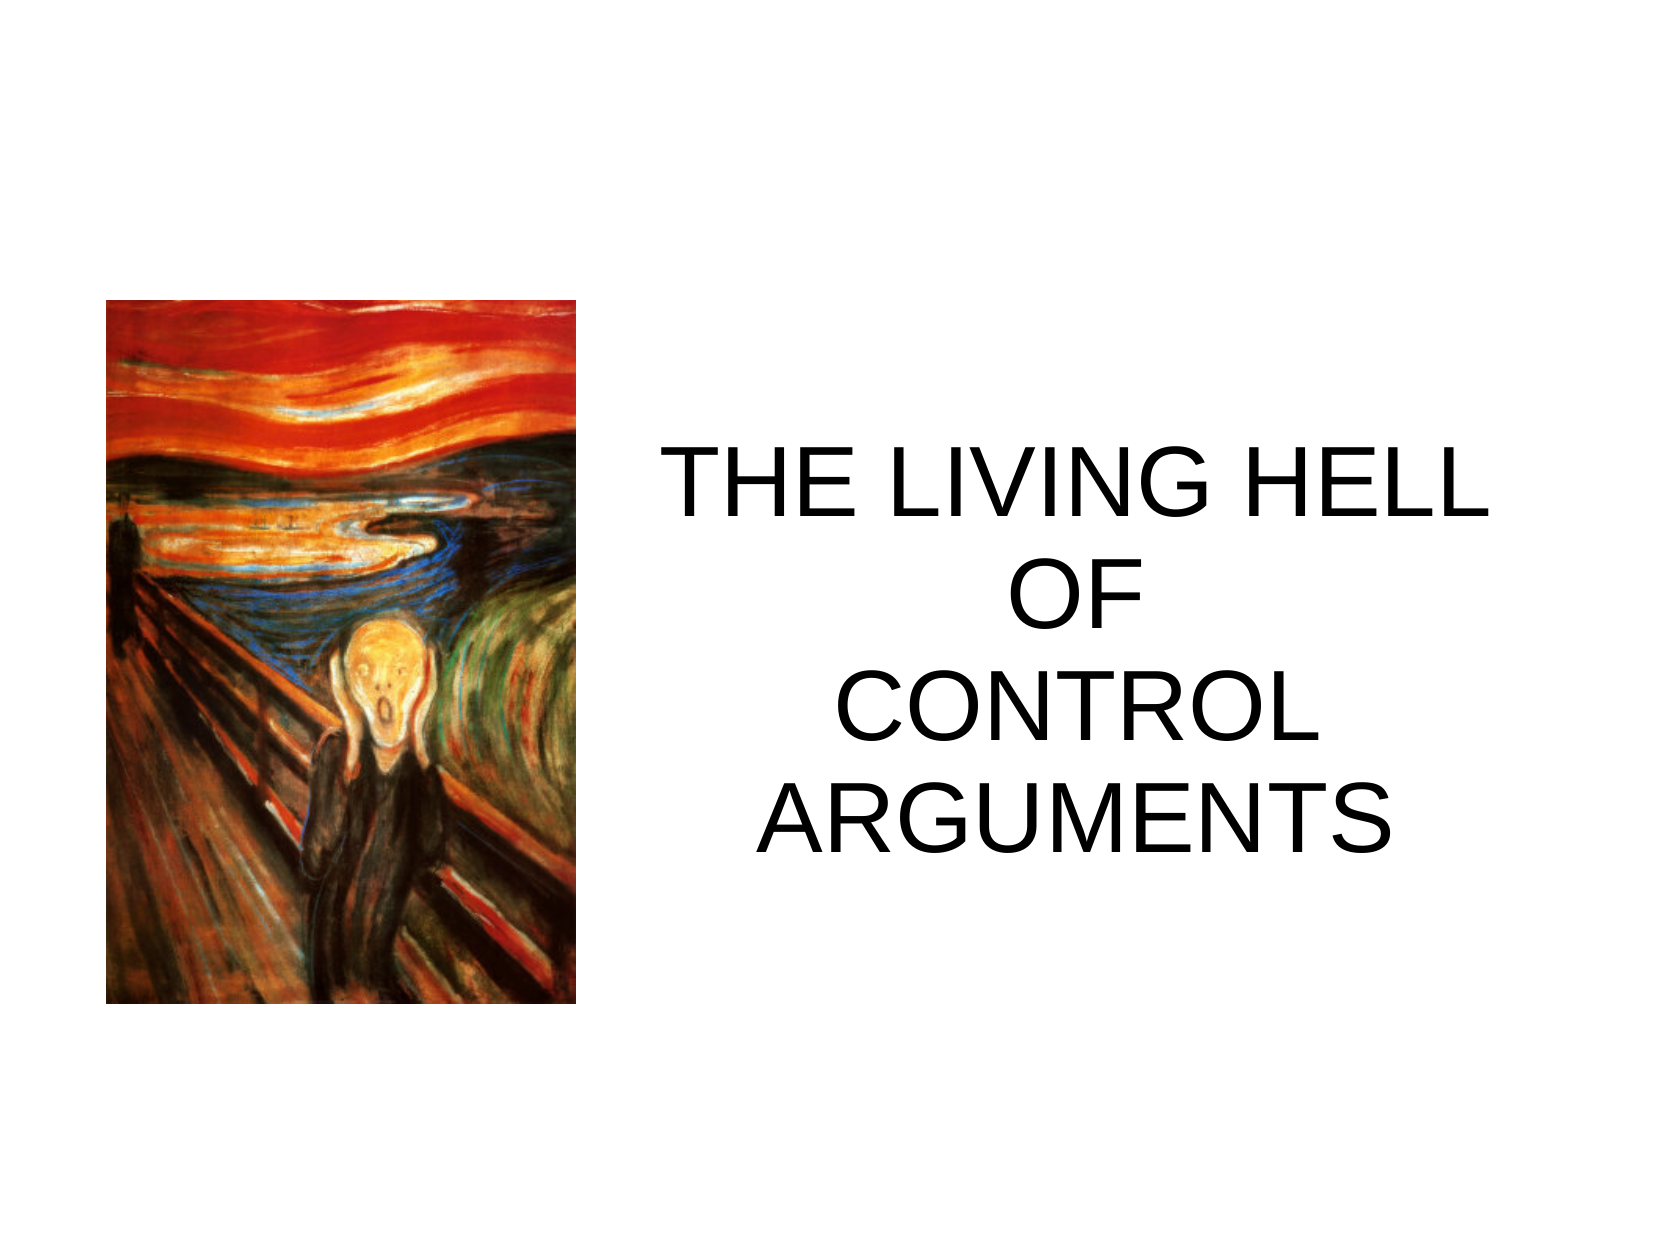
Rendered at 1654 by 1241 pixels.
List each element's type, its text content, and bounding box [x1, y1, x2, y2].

text_box THE LIVING HELL OF CONTROL ARGUMENTS [614, 290, 1538, 1010]
picture [106, 300, 576, 1004]
